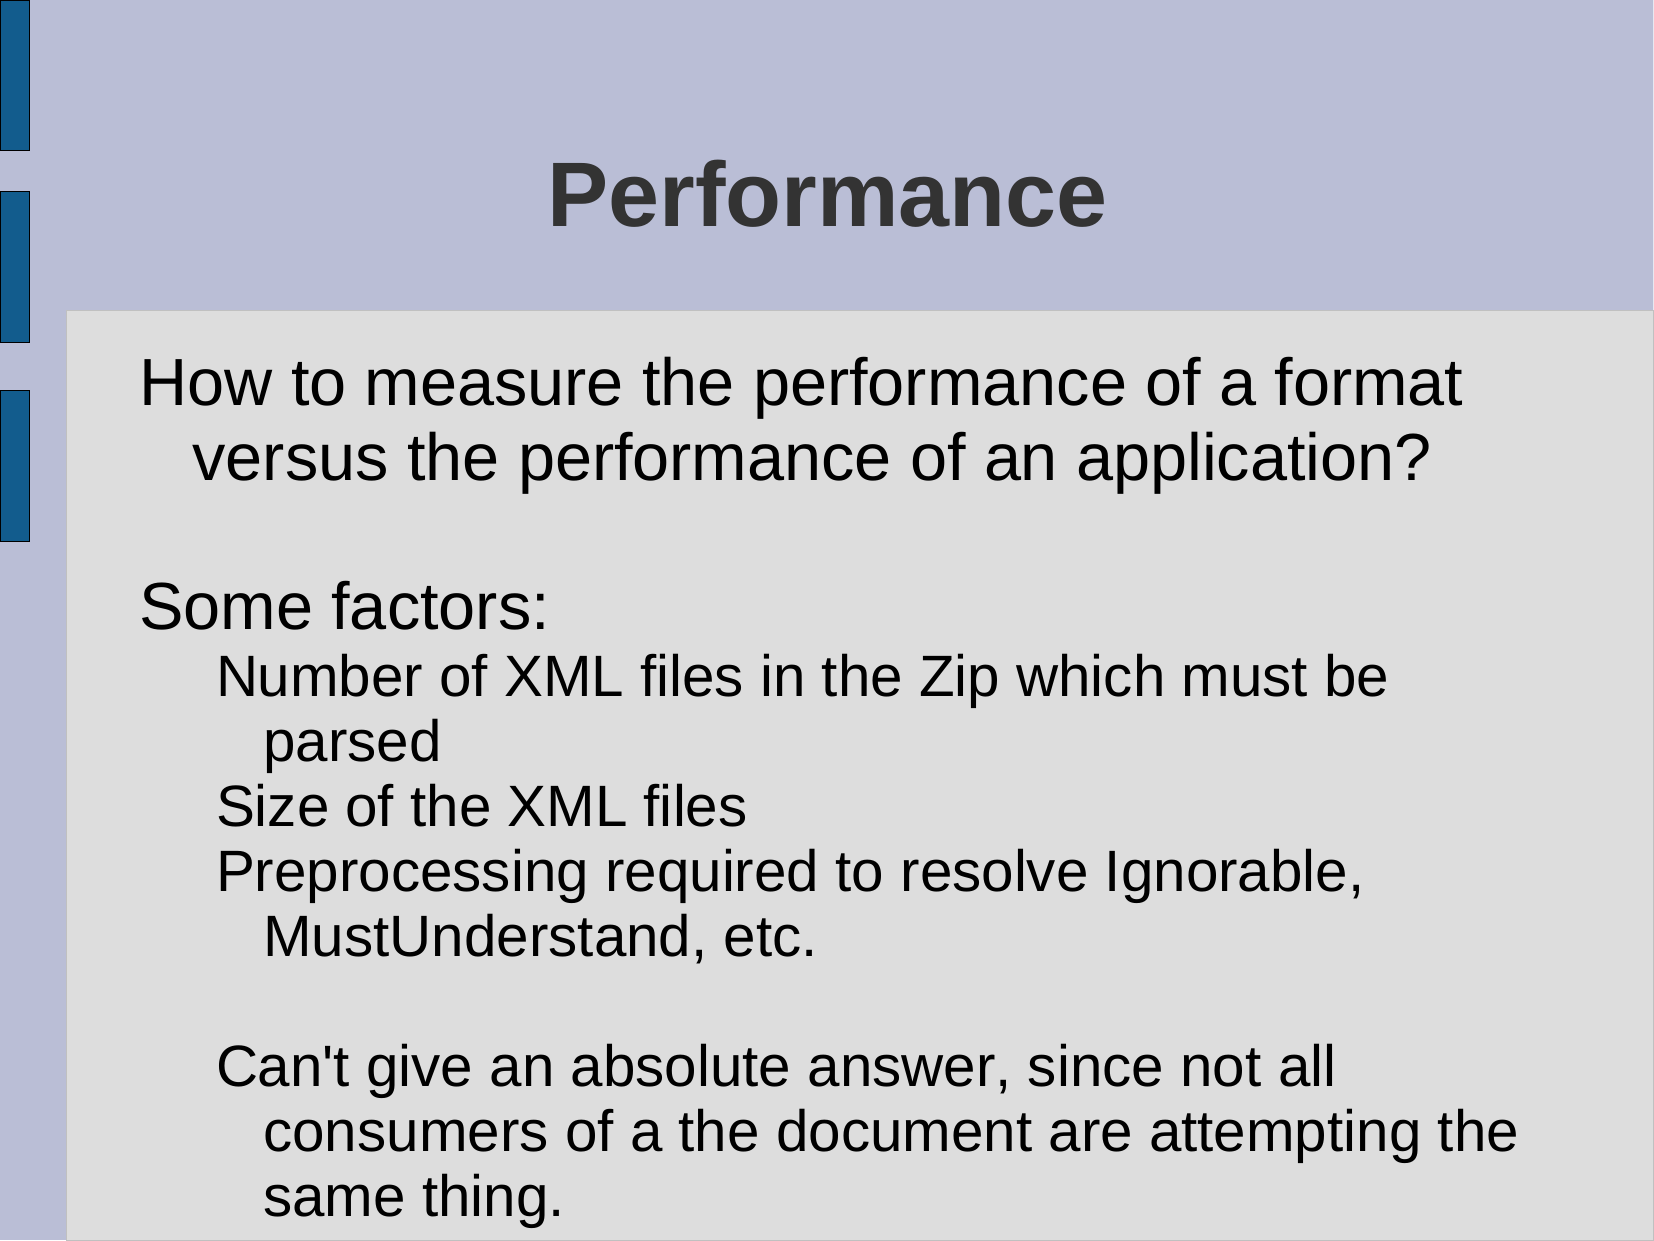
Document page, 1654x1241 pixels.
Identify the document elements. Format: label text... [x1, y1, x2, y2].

list How to measure the performance of a format versus the performance of an application? Some factors: Number of XML files in the Zip which must be parsed Size of the XML files Preprocessing required to resolve Ignorable, MustUnderstand, etc. Can't give an absolute answer, since not all consumers of a the document are attempting the same thing. [121, 344, 1534, 1227]
title Performance [121, 91, 1534, 299]
